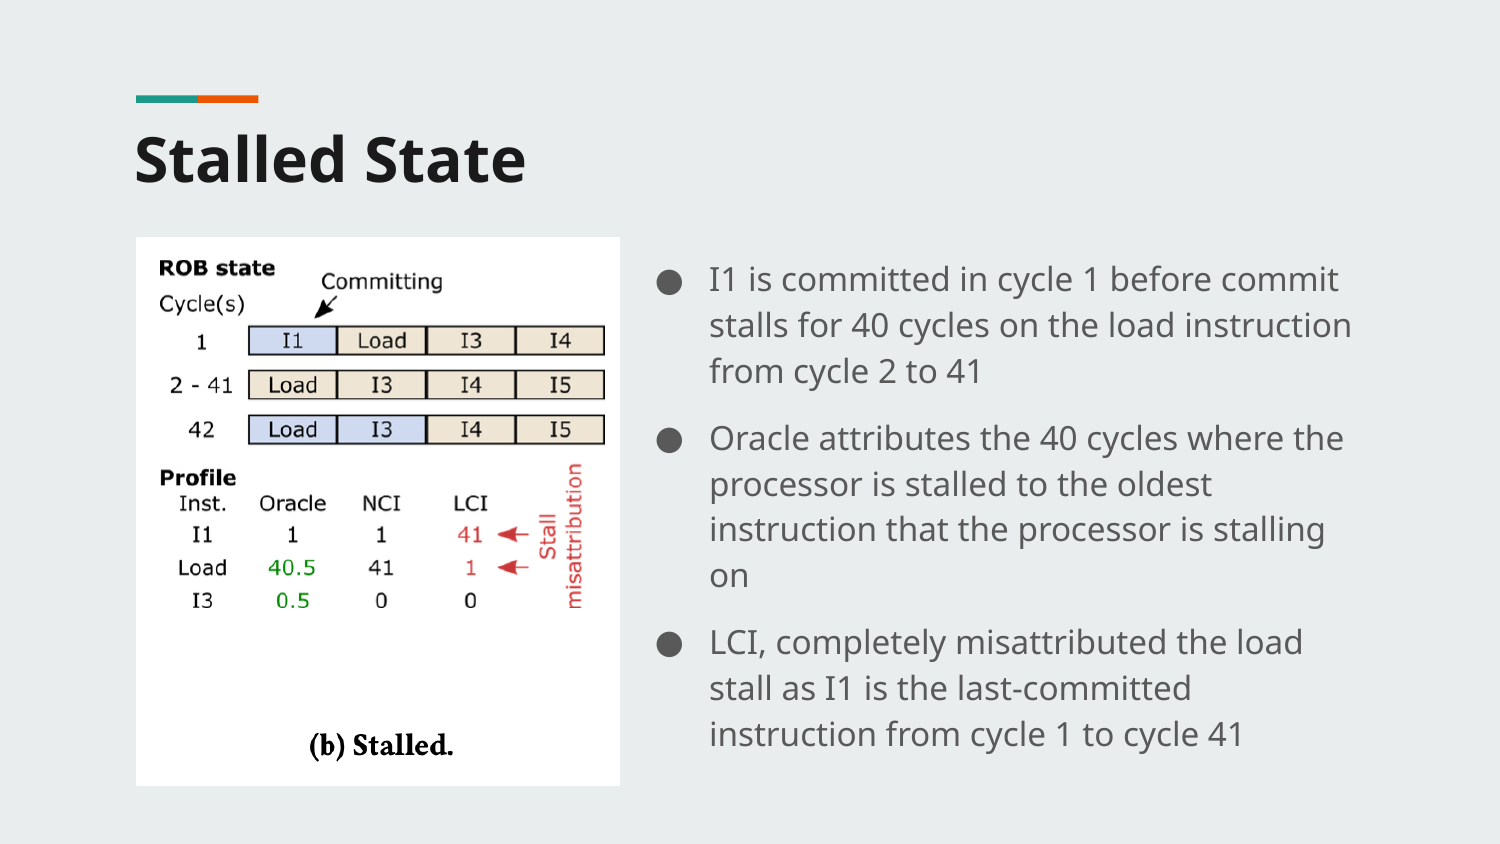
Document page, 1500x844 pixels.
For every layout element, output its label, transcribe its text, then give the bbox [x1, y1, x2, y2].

text_box I1 is committed in cycle 1 before commit stalls for 40 cycles on the load instruction from cycle 2 to 41 Oracle attributes the 40 cycles where the processor is stalled to the oldest instruction that the processor is stalling on LCI, completely misattributed the load stall as I1 is the last-committed instruction from cycle 1 to cycle 41 [620, 246, 1381, 786]
picture [136, 237, 620, 786]
text_box Stalled State [119, 104, 1381, 246]
